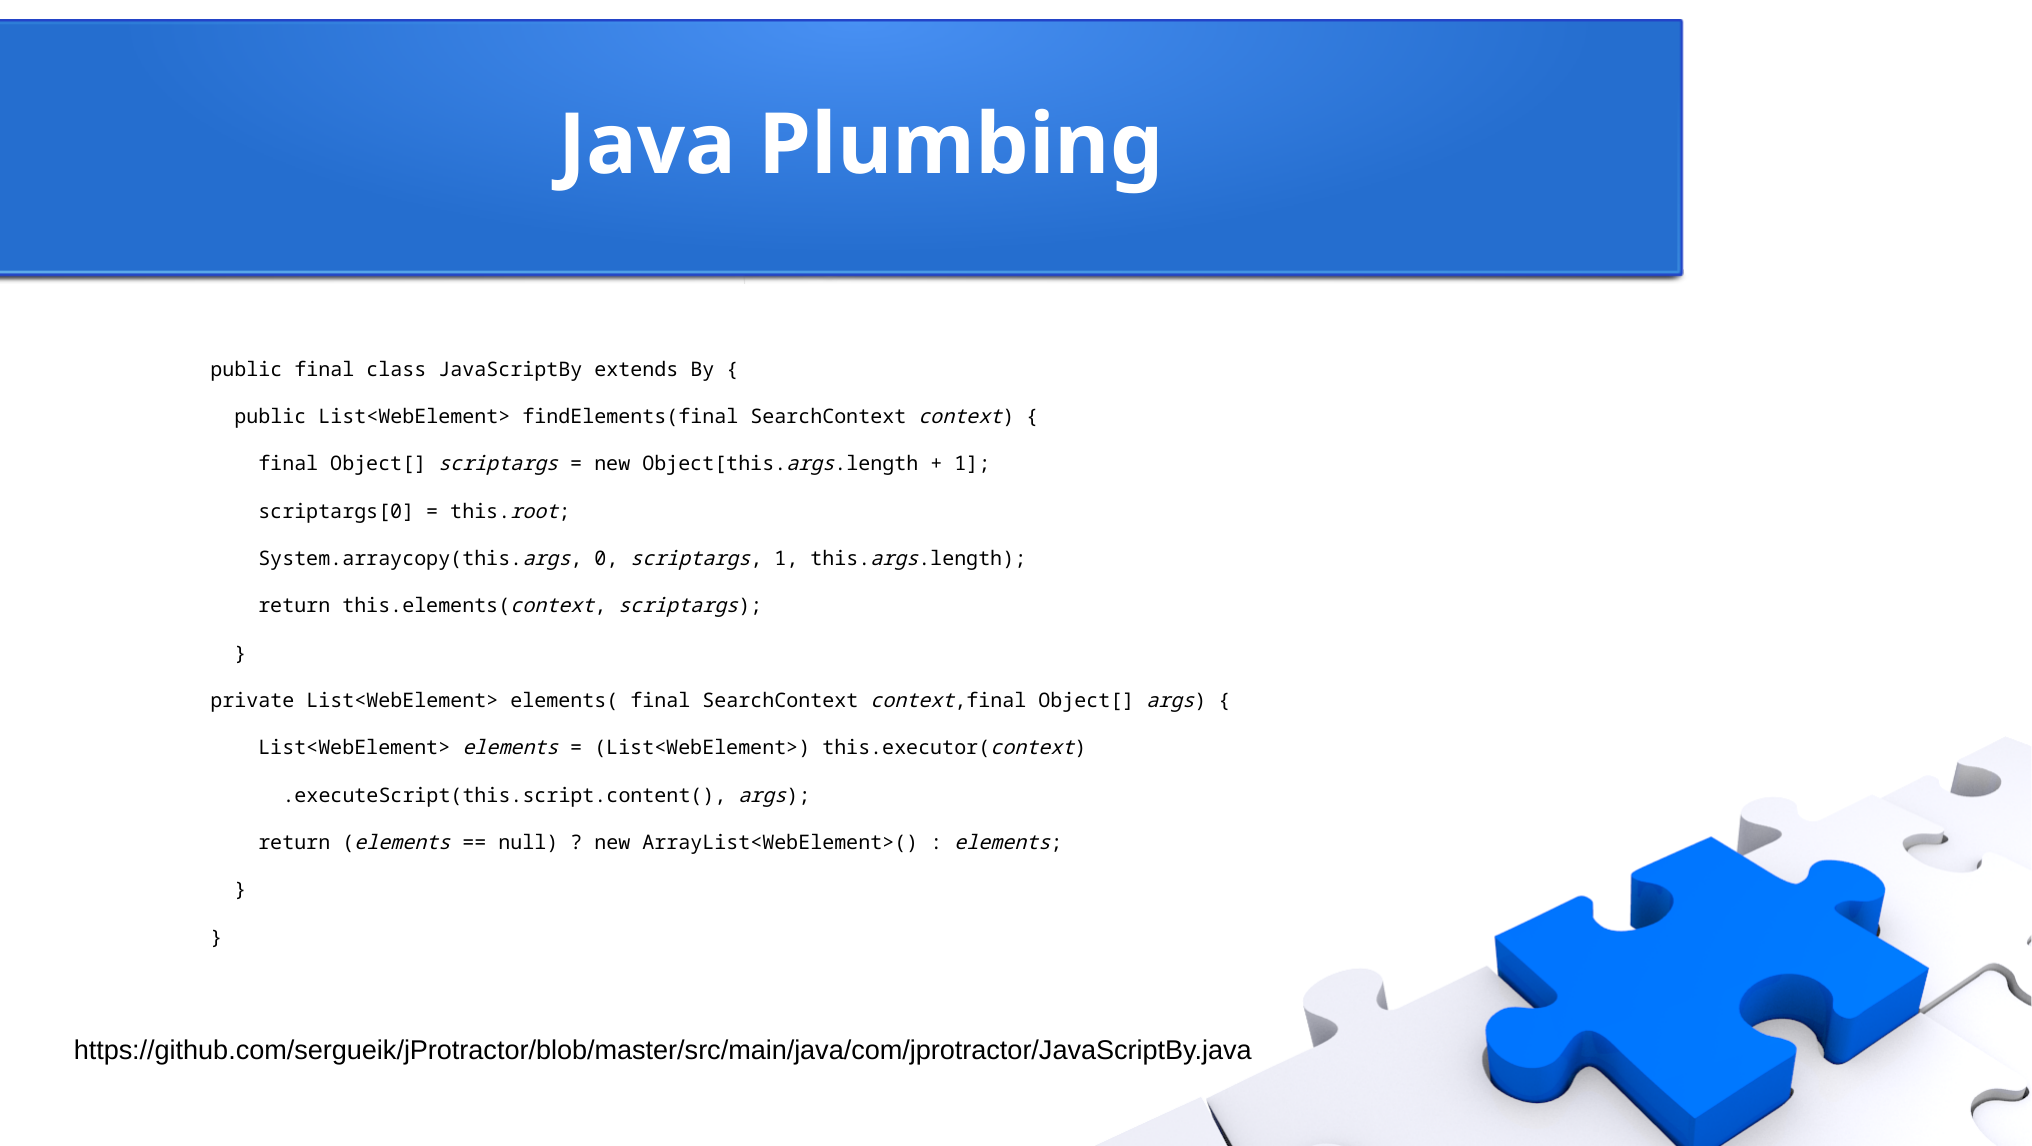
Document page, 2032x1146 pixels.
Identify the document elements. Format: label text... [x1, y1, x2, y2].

list public final class JavaScriptBy extends By { public List<WebElement> findElements(final SearchContext context) { final Object[] scriptargs = new Object[this.args.length + 1]; scriptargs[0] = this.root; System.arraycopy(this.args, 0, scriptargs, 1, this.args.length); return this.elements(context, scriptargs); } private List<WebElement> elements( final SearchContext context,final Object[] args) { List<WebElement> elements = (List<WebElement>) this.executor(context) .executeScript(this.script.content(), args); return (elements == null) ? new ArrayList<WebElement>() : elements; } } [101, 307, 1619, 957]
title Java Plumbing [101, 45, 1666, 237]
text_box https://github.com/sergueik/jProtractor/blob/master/src/main/java/com/jprotractor/JavaScriptBy.java [59, 1027, 1300, 1073]
picture [0, 19, 1689, 284]
picture [1071, 605, 2032, 1146]
